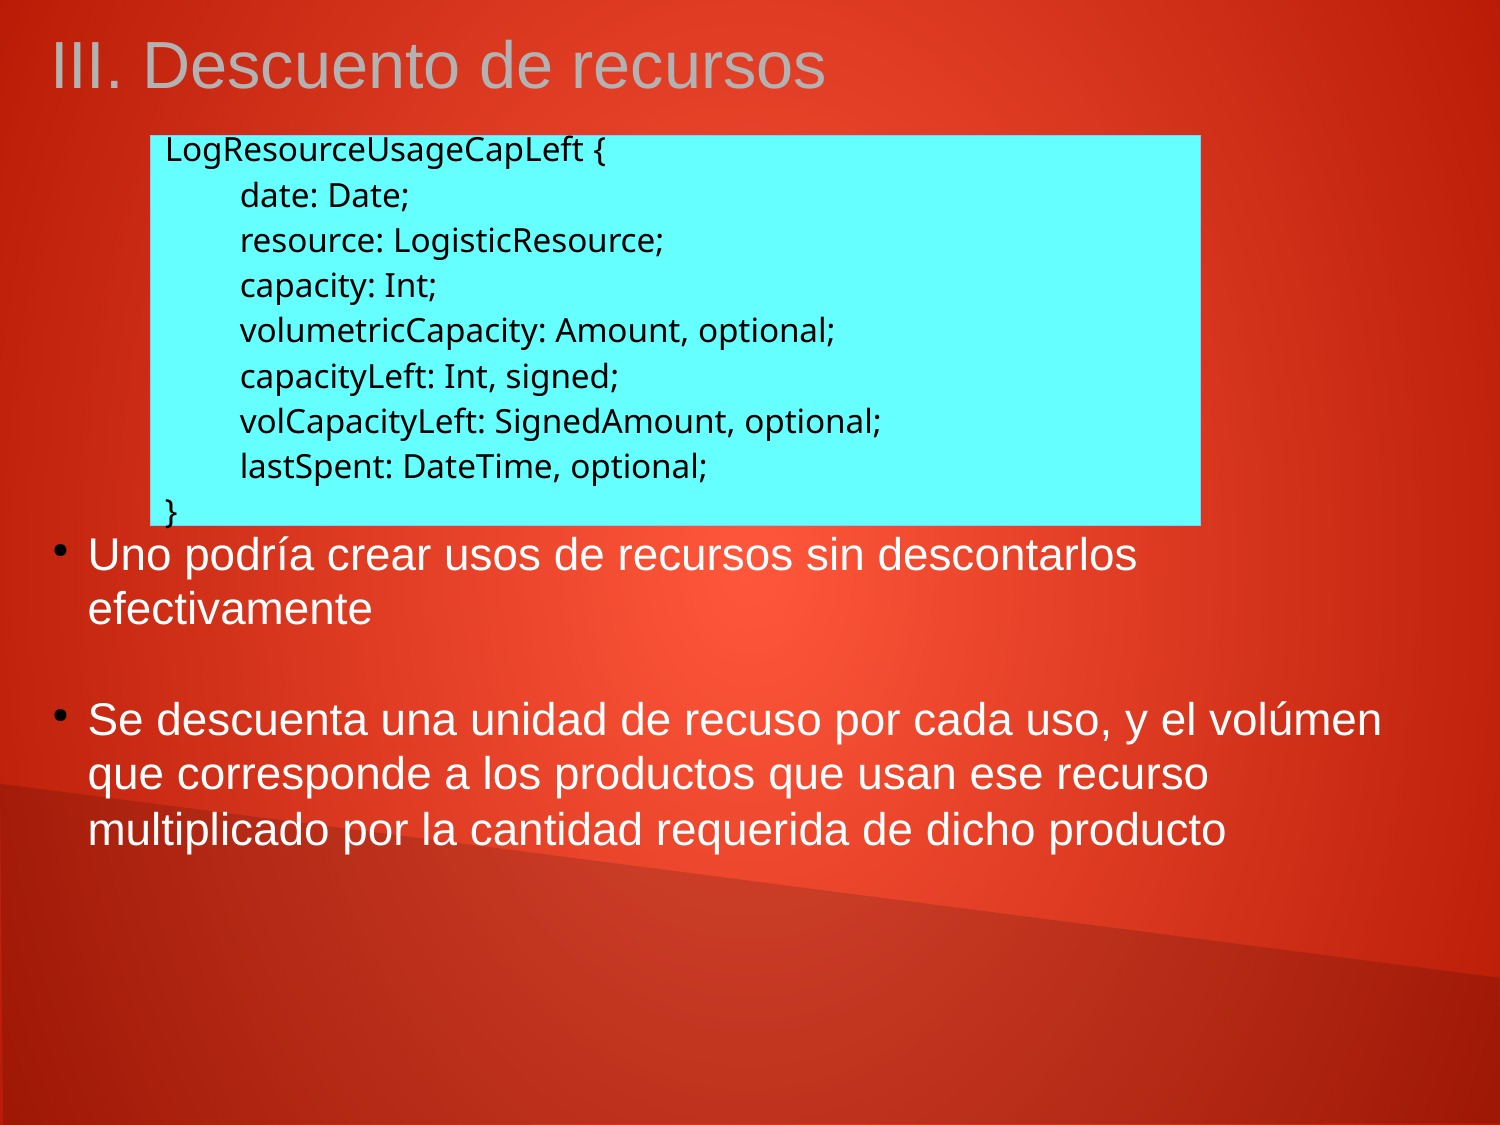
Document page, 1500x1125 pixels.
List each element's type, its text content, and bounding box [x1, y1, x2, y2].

text_box Uno podría crear usos de recursos sin descontarlos efectivamente Se descuenta una unidad de recuso por cada uso, y el volúmen que corresponde a los productos que usan ese recurso multiplicado por la cantidad requerida de dicho producto [37, 141, 1421, 992]
text_box III. Descuento de recursos [35, 11, 1386, 112]
text_box LogResourceUsageCapLeft { date: Date; resource: LogisticResource; capacity: Int; volumetricCapacity: Amount, optional; capacityLeft: Int, signed; volCapacityLeft: SignedAmount, optional; lastSpent: DateTime, optional; } [150, 135, 1201, 526]
